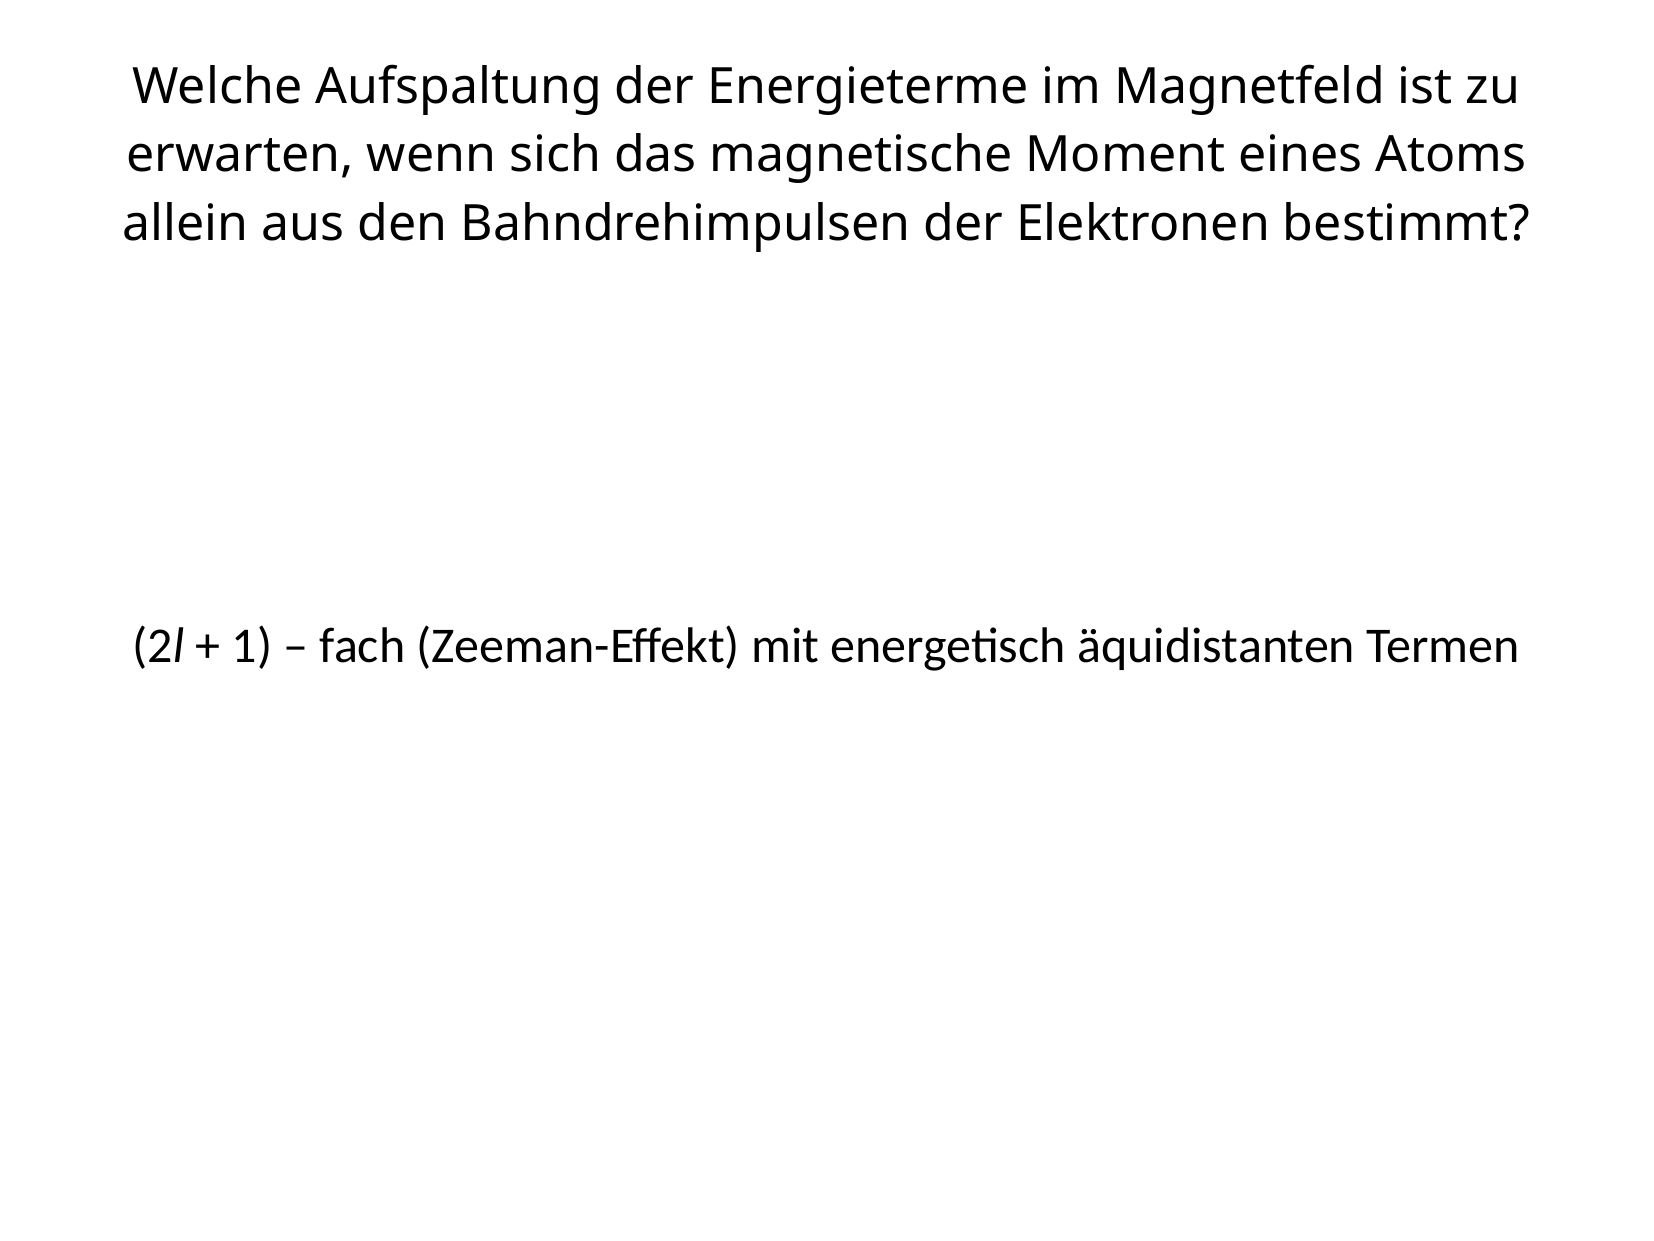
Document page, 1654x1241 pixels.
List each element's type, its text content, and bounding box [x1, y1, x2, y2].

subtitle (2l + 1) – fach (Zeeman-Effekt) mit energetisch äquidistanten Termen [82, 290, 1571, 1010]
title Welche Aufspaltung der Energieterme im Magnetfeld ist zu erwarten, wenn sich das magnetische Moment eines Atoms allein aus den Bahndrehimpulsen der Elektronen bestimmt? [82, 48, 1571, 256]
